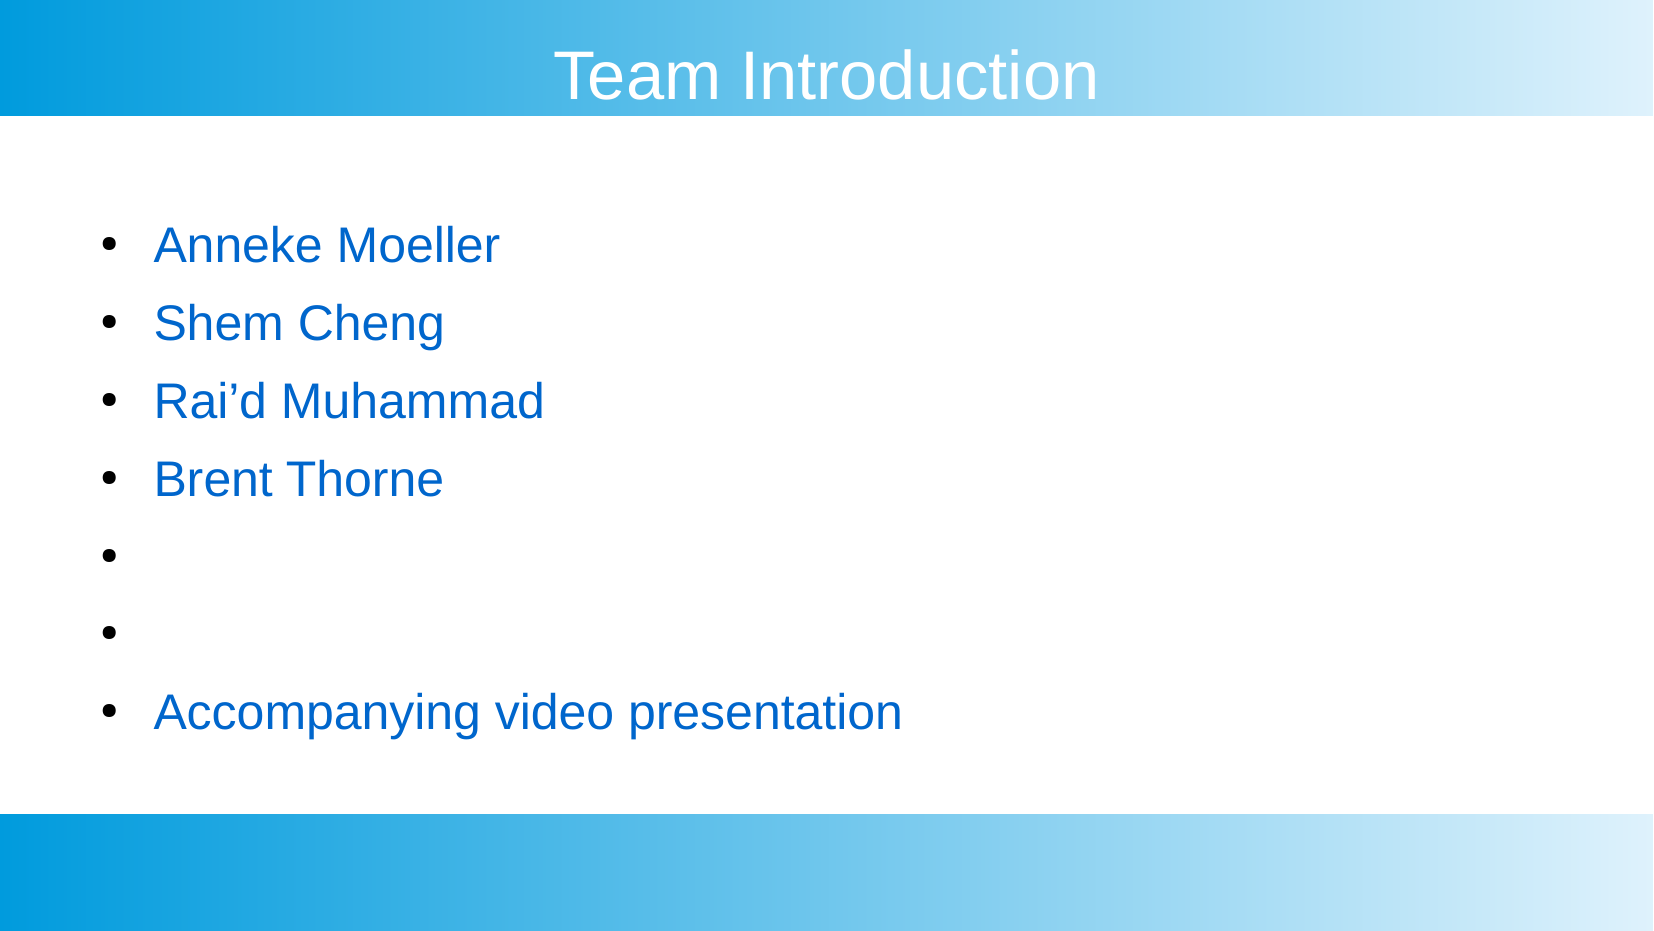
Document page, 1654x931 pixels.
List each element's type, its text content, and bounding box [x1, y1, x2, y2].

list Anneke Moeller Shem Cheng Rai’d Muhammad Brent Thorne Accompanying video presentation [82, 217, 1571, 758]
title Team Introduction [82, 37, 1571, 116]
